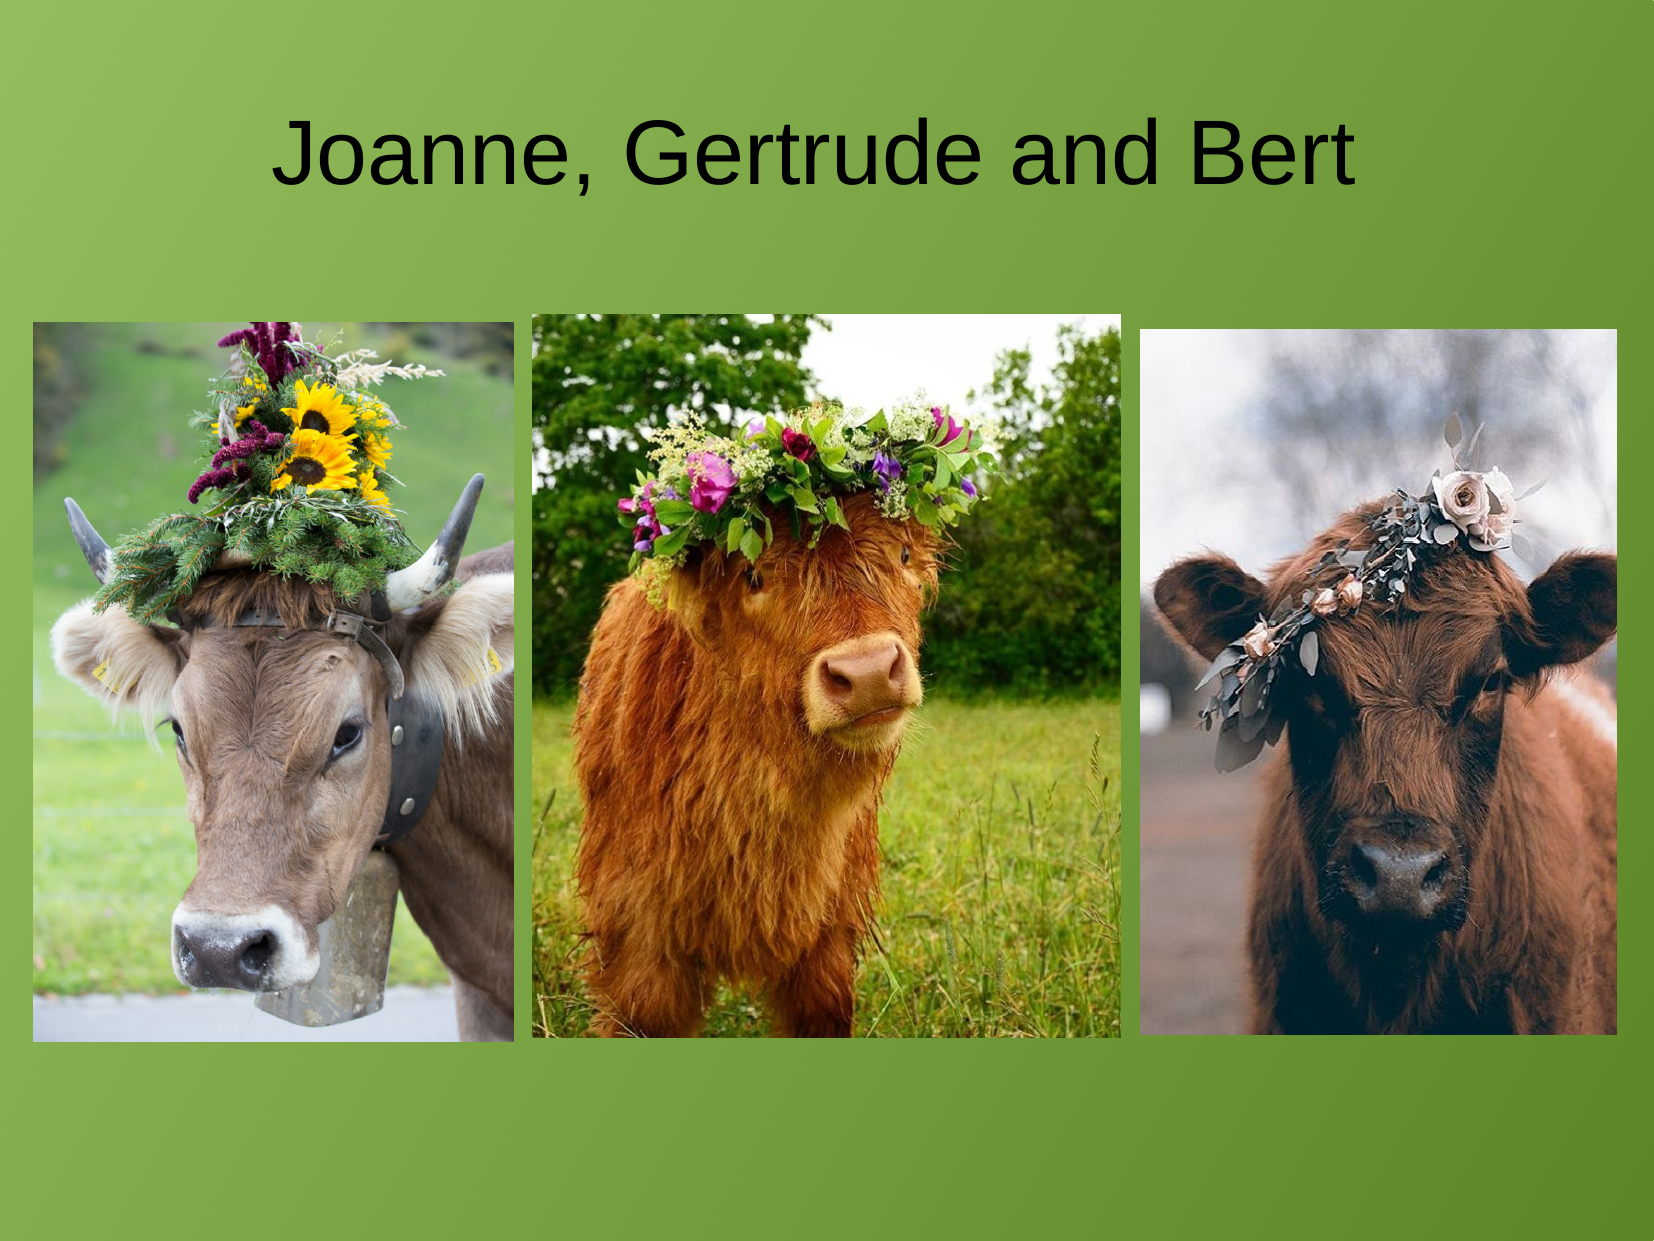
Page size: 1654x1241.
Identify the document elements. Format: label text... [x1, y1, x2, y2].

picture [33, 322, 514, 1042]
title Joanne, Gertrude and Bert [82, 49, 1571, 257]
picture [532, 314, 1121, 1038]
picture [1140, 329, 1617, 1036]
